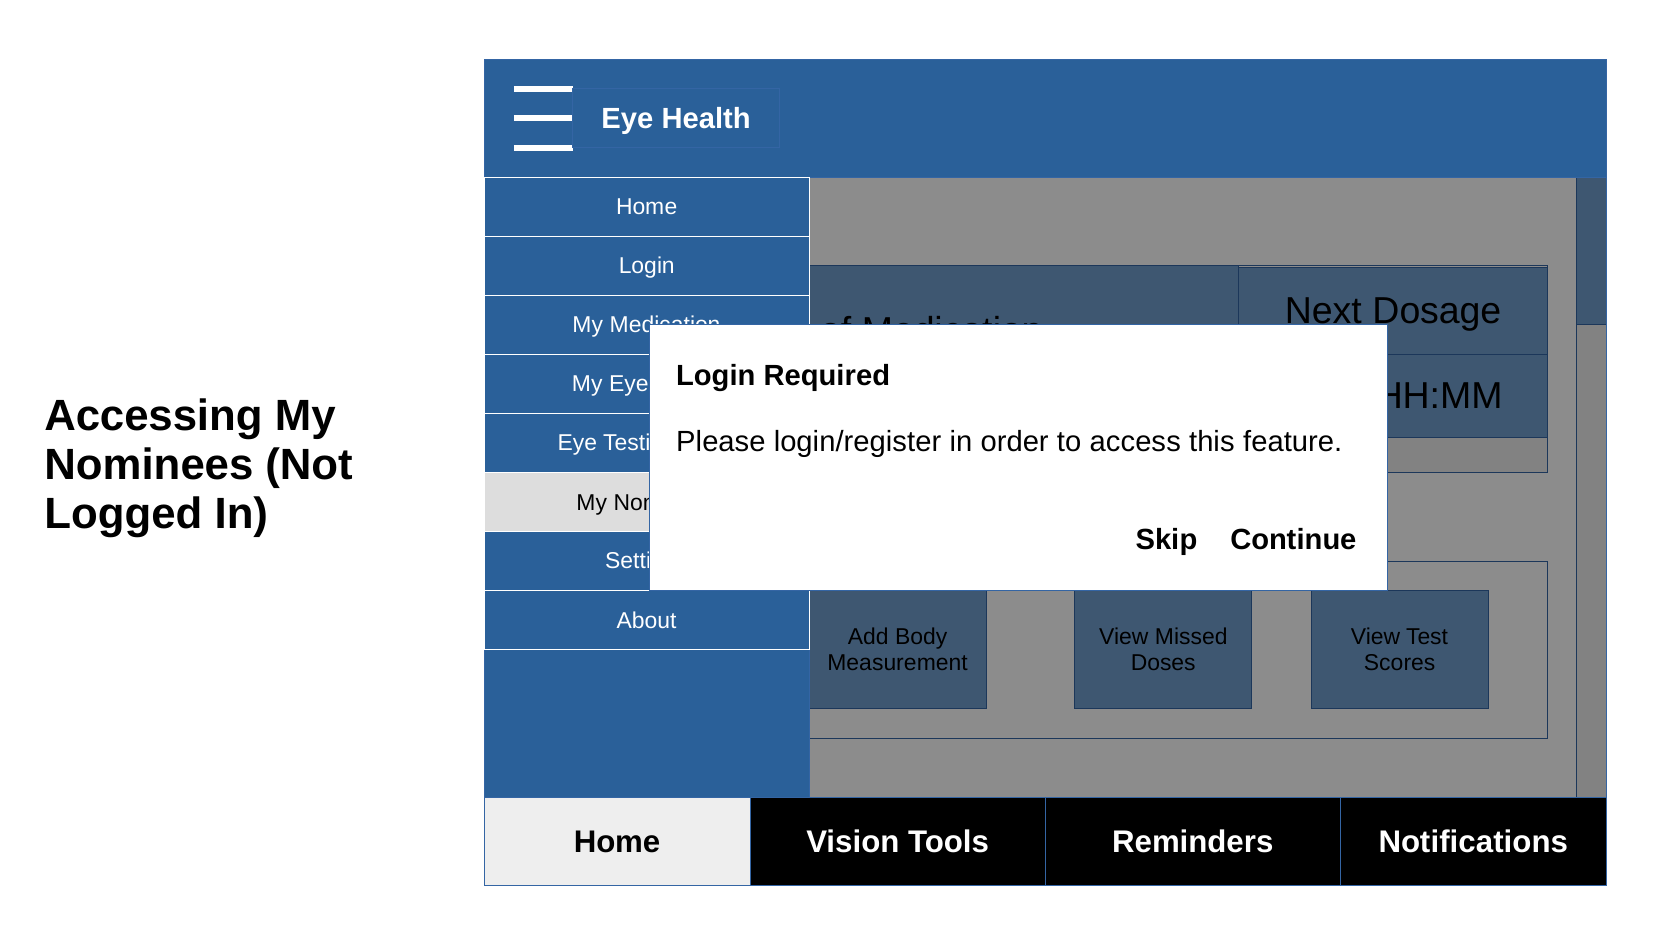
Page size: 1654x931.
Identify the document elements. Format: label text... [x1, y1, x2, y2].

text_box Home [484, 798, 750, 886]
text_box Eye Health [572, 88, 780, 148]
text_box About [484, 591, 810, 650]
text_box Settings [484, 532, 649, 591]
text_box Eye Testing Tools [484, 414, 649, 472]
text_box My Nominees [484, 472, 649, 532]
text_box Login [484, 236, 810, 295]
text_box Notifications [1340, 798, 1607, 886]
text_box Home [484, 177, 810, 236]
text_box [484, 59, 1607, 798]
text_box Login Required Please login/register in order to access this feature. Skip Continue [649, 324, 1388, 591]
text_box Reminders [1045, 798, 1340, 886]
text_box Vision Tools [750, 798, 1045, 886]
text_box My Medication [484, 295, 810, 354]
text_box Accessing My Nominees (Not Logged In) [29, 383, 443, 546]
text_box My Eye Health [484, 354, 649, 414]
